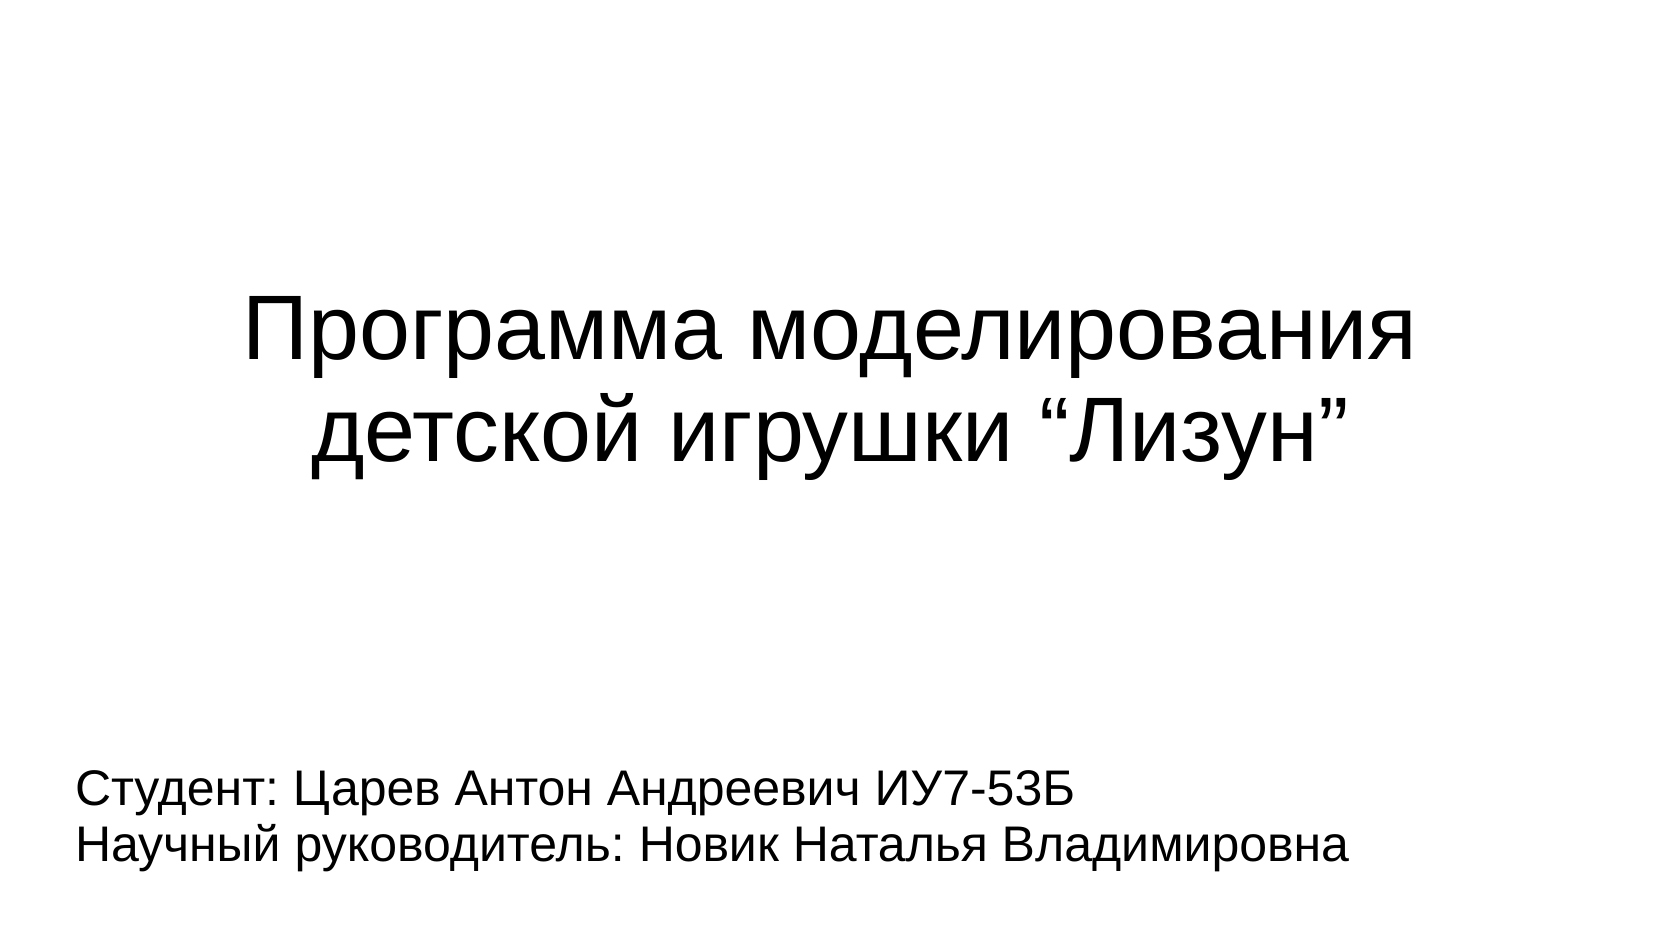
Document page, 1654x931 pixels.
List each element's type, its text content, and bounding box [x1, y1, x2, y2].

title Программа моделирования детской игрушки “Лизун” [86, 225, 1576, 533]
subtitle Студент: Царев Антон Андреевич ИУ7-53Б Научный руководитель: Новик Наталья Владимировна [75, 760, 1564, 872]
